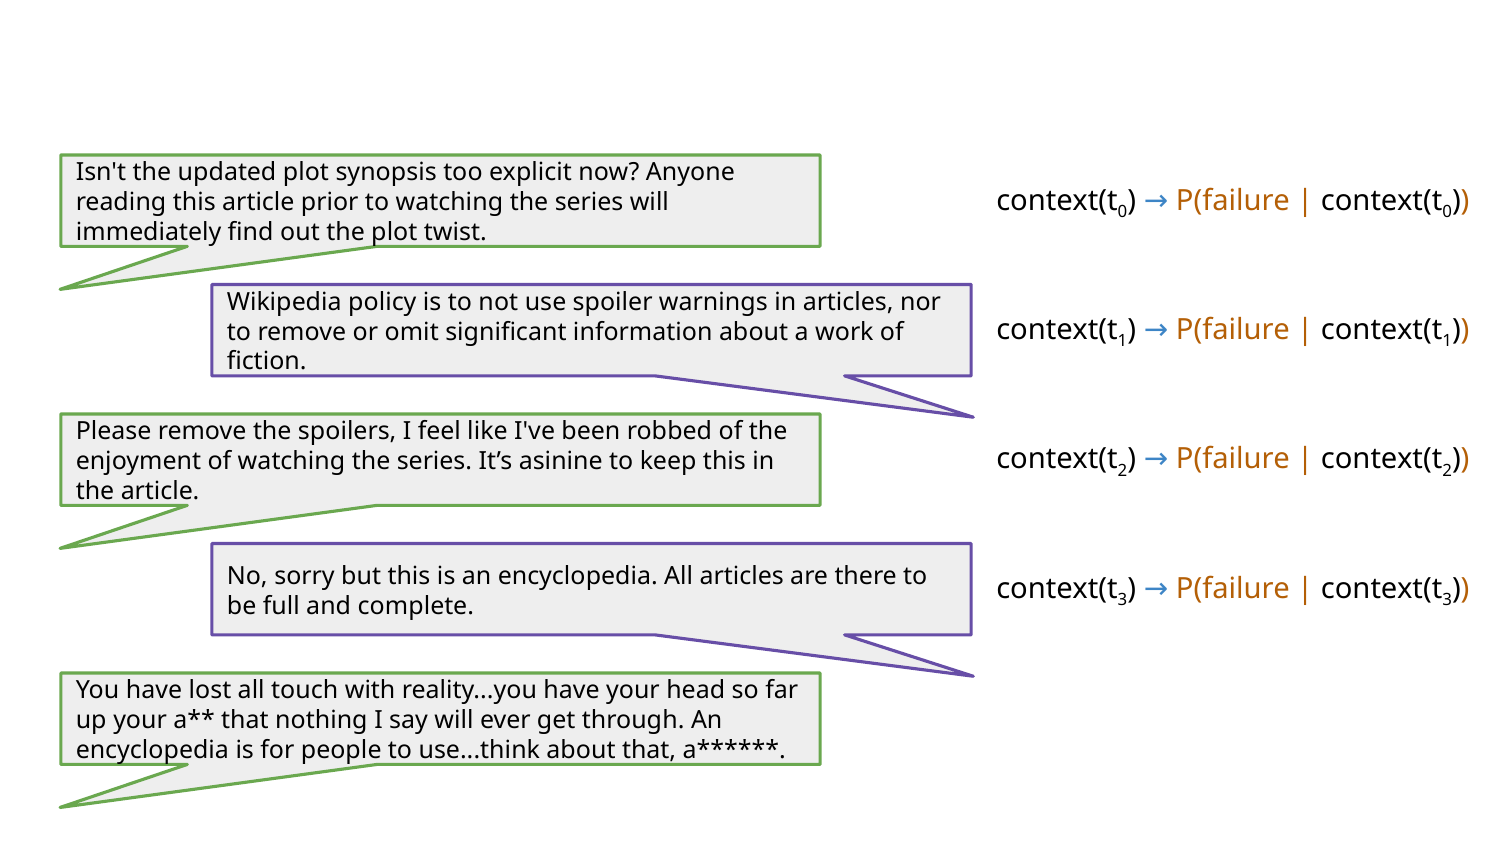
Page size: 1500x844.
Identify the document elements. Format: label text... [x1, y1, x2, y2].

text_box Please remove the spoilers, I feel like I've been robbed of the enjoyment of watching the series. It’s asinine to keep this in the article. [60, 413, 821, 549]
text_box context(t0) → P(failure | context(t0)) [981, 165, 1491, 236]
text_box Isn't the updated plot synopsis too explicit now? Anyone reading this article prior to watching the series will immediately find out the plot twist. [60, 154, 821, 290]
text_box You have lost all touch with reality...you have your head so far up your a** that nothing I say will ever get through. An encyclopedia is for people to use...think about that, a******. [60, 673, 821, 808]
text_box No, sorry but this is an encyclopedia. All articles are there to be full and complete. [211, 543, 974, 677]
text_box context(t2) → P(failure | context(t2)) [981, 424, 1491, 495]
text_box Wikipedia policy is to not use spoiler warnings in articles, nor to remove or omit significant information about a work of fiction. [211, 284, 974, 418]
text_box context(t1) → P(failure | context(t1)) [981, 295, 1491, 366]
text_box context(t3) → P(failure | context(t3)) [981, 554, 1491, 625]
